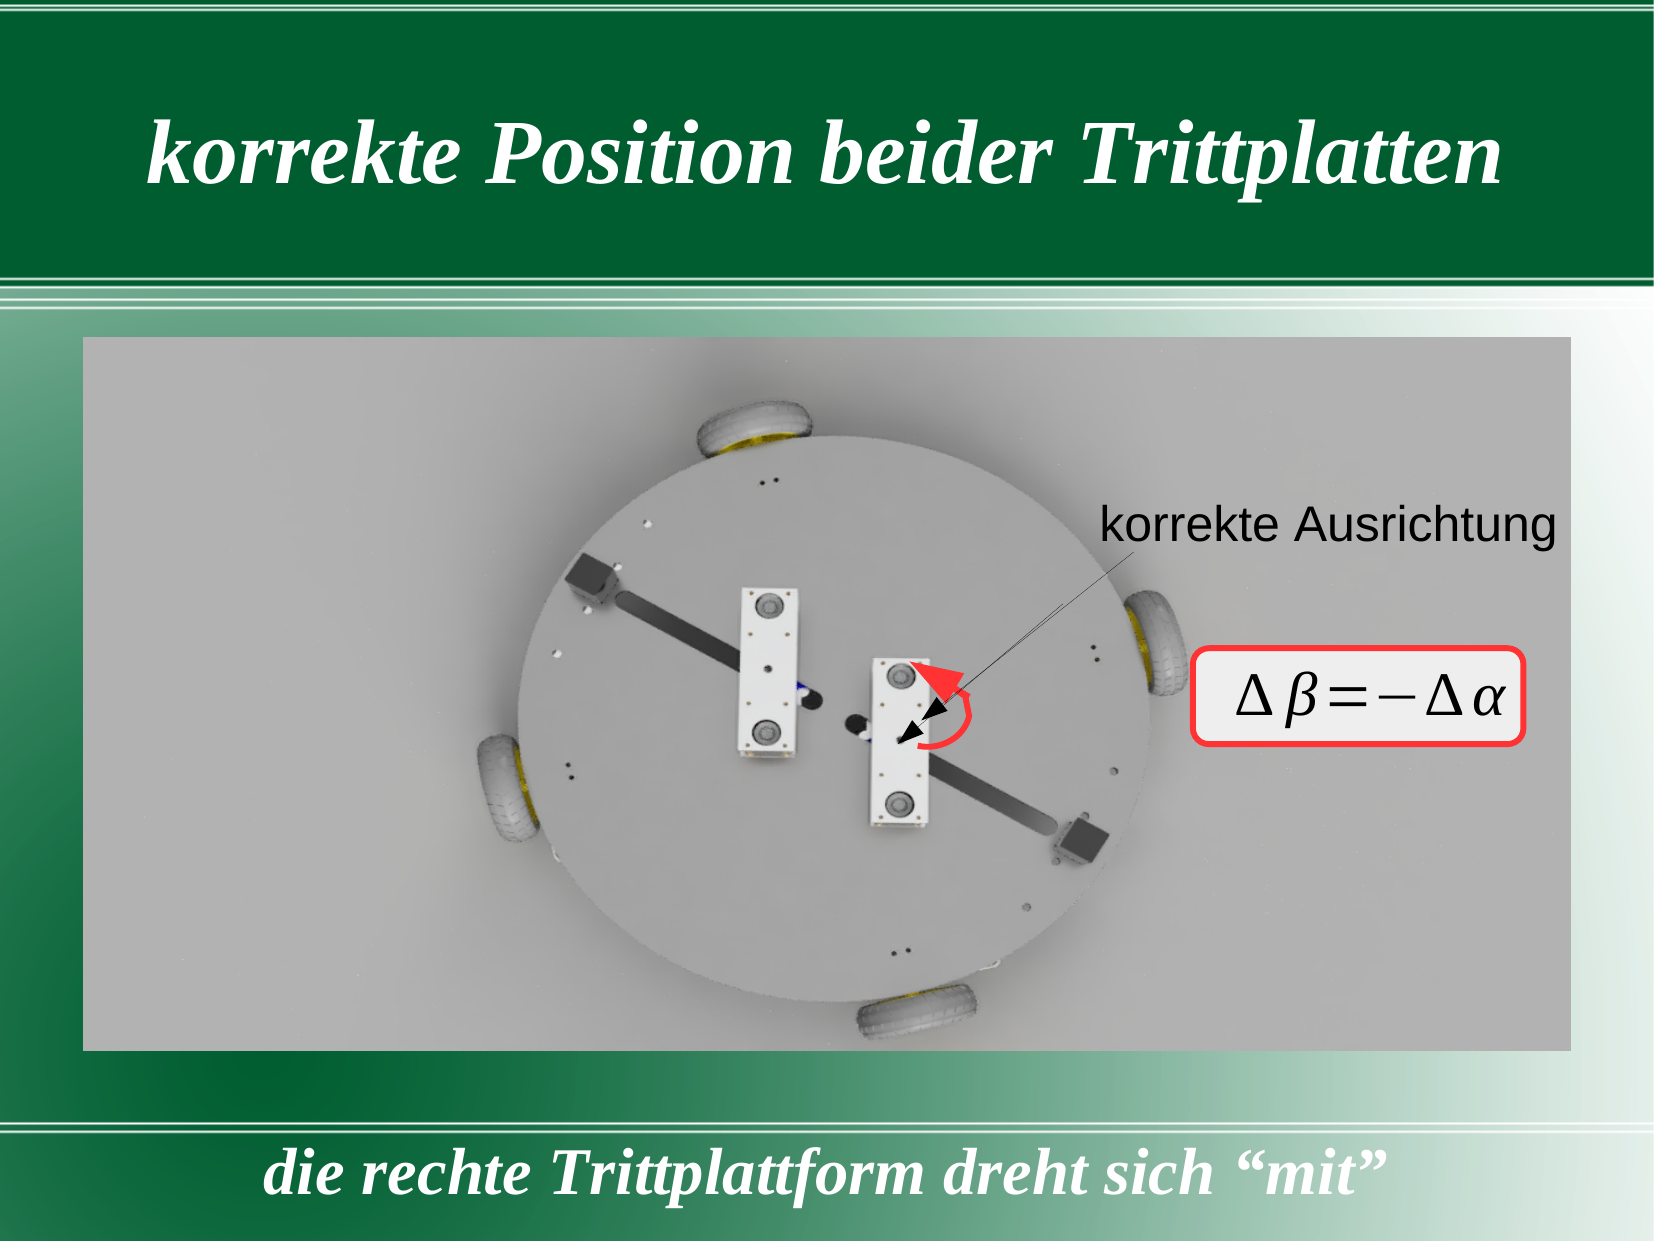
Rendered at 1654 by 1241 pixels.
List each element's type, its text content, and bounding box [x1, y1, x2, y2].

chart [1224, 660, 1513, 729]
title korrekte Position beider Trittplatten [82, 49, 1571, 257]
picture [0, 0, 1654, 1241]
title die rechte Trittplattform dreht sich “mit” [11, 1068, 1642, 1241]
text_box korrekte Ausrichtung [1099, 496, 1558, 552]
text_box [1192, 648, 1524, 745]
